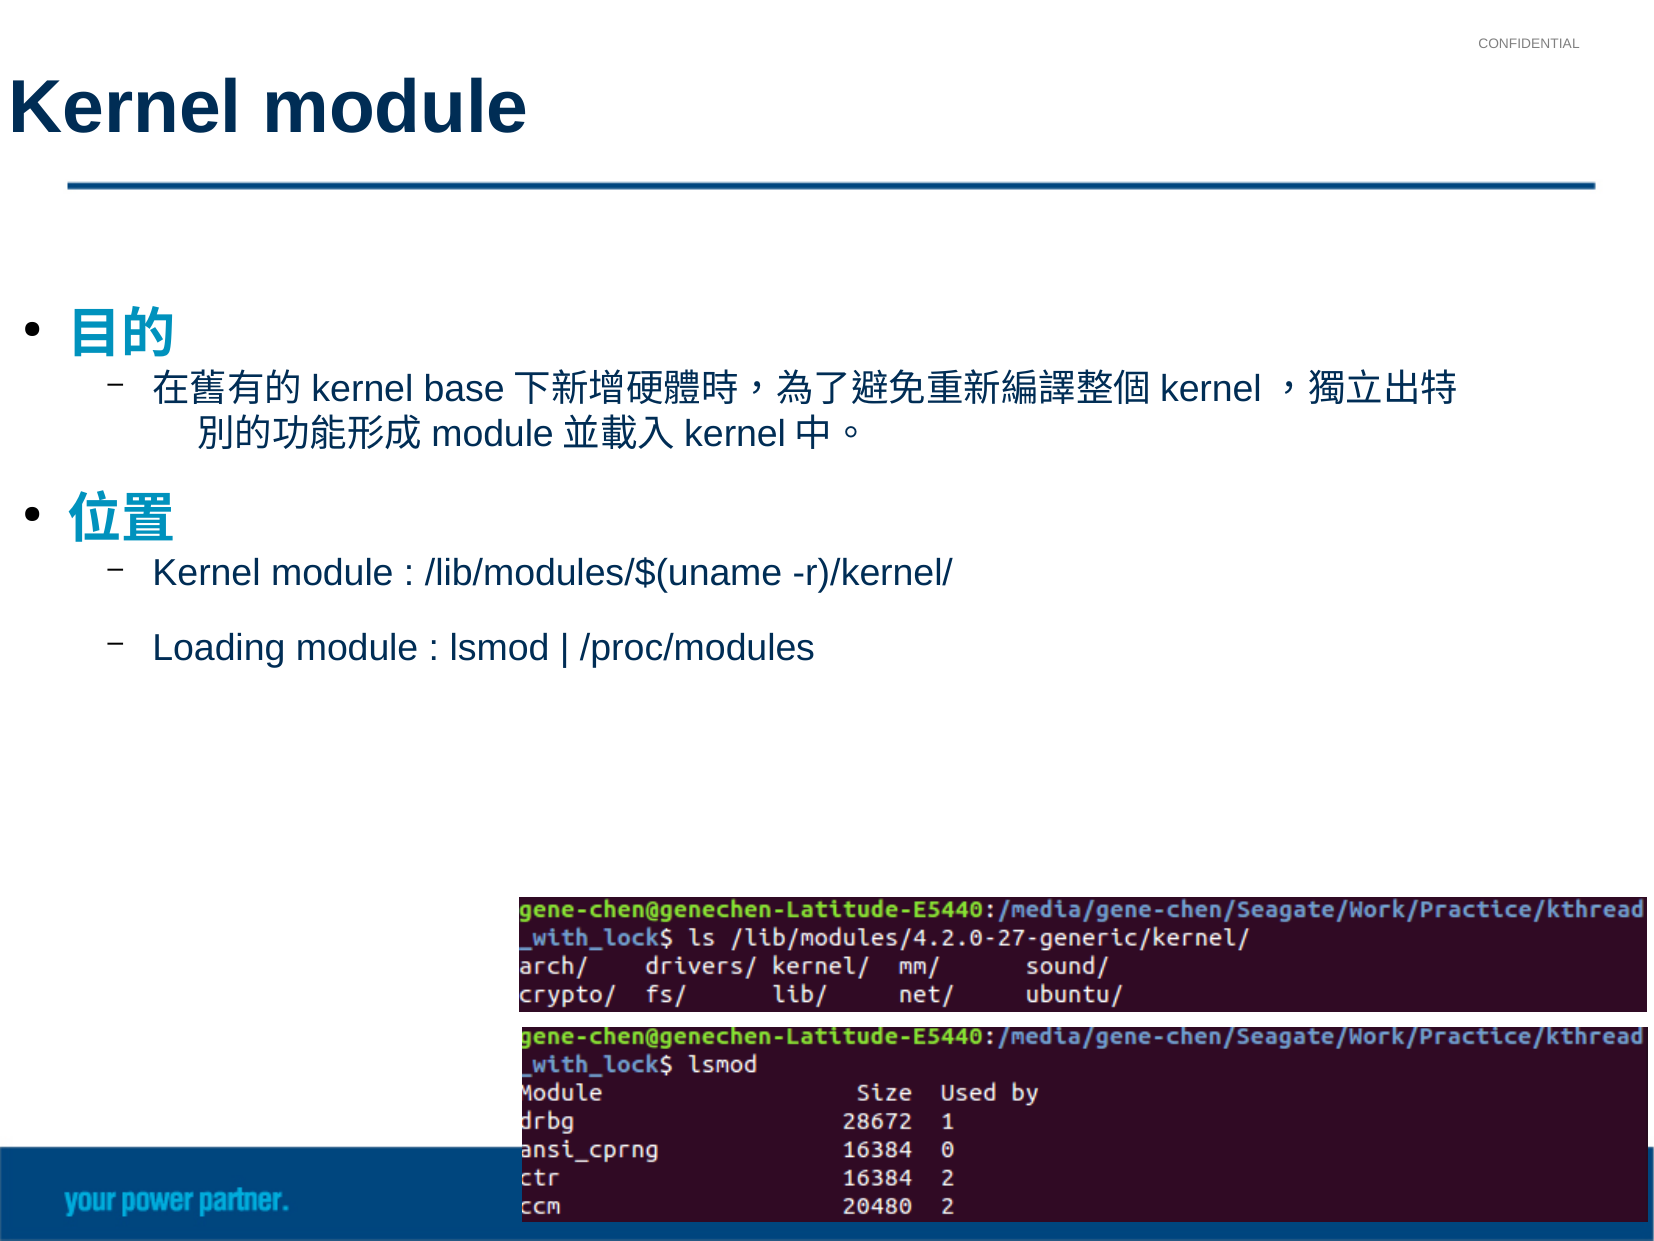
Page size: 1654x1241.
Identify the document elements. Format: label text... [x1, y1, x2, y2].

list 目的 在舊有的kernel base下新增硬體時，為了避免重新編譯整個kernel，獨立出特別的功能形成module並載入kernel中。 位置 Kernel module : /lib/modules/$(uname -r)/kernel/ Loading module : lsmod | /proc/modules [0, 290, 1489, 1010]
title Kernel module [0, 49, 1489, 257]
picture [522, 1027, 1648, 1222]
picture [519, 897, 1647, 1012]
